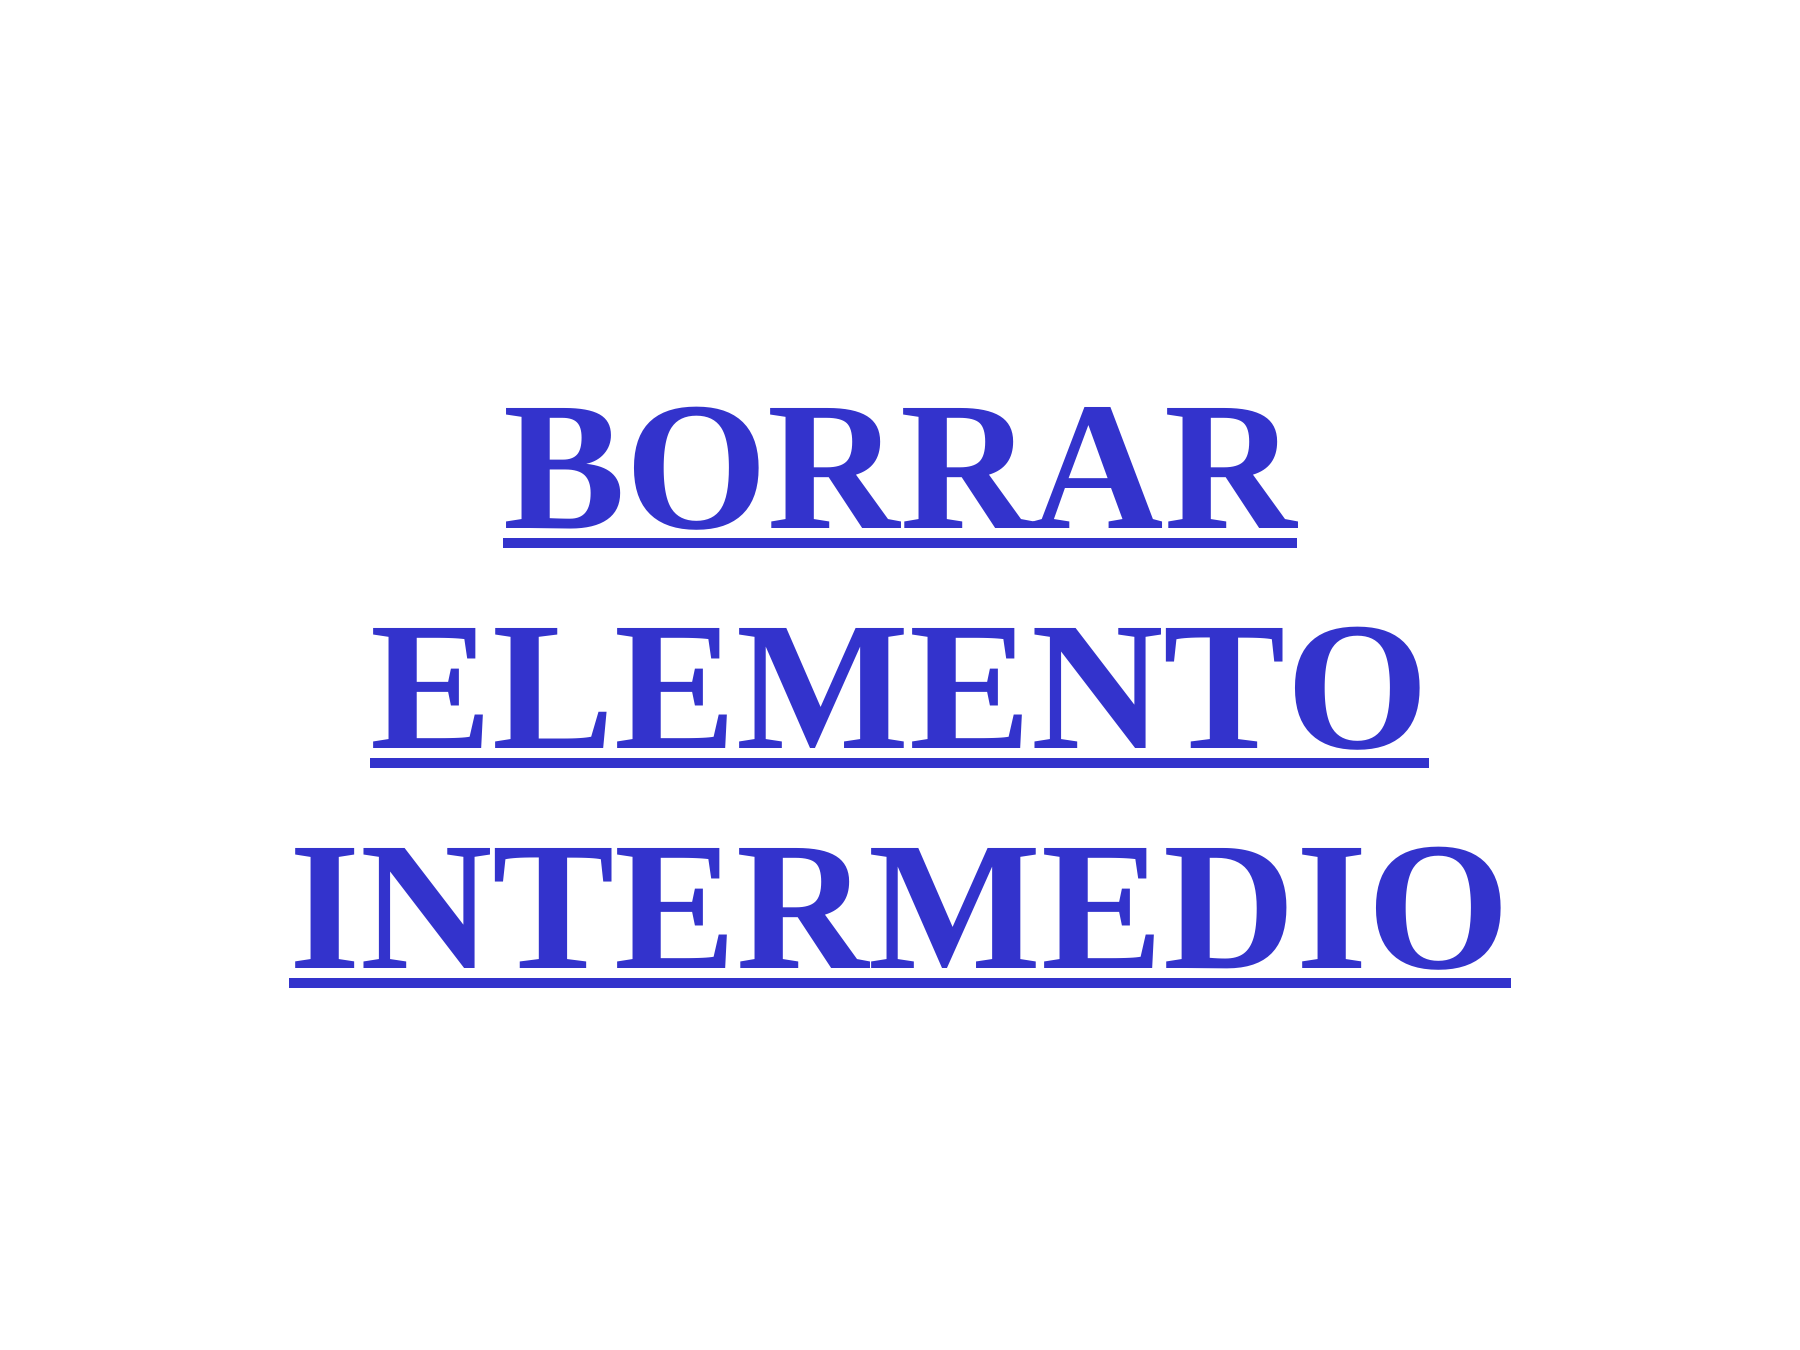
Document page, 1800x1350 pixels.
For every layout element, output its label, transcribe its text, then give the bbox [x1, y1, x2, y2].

text_box BORRAR ELEMENTO INTERMEDIO [0, 335, 1800, 1014]
